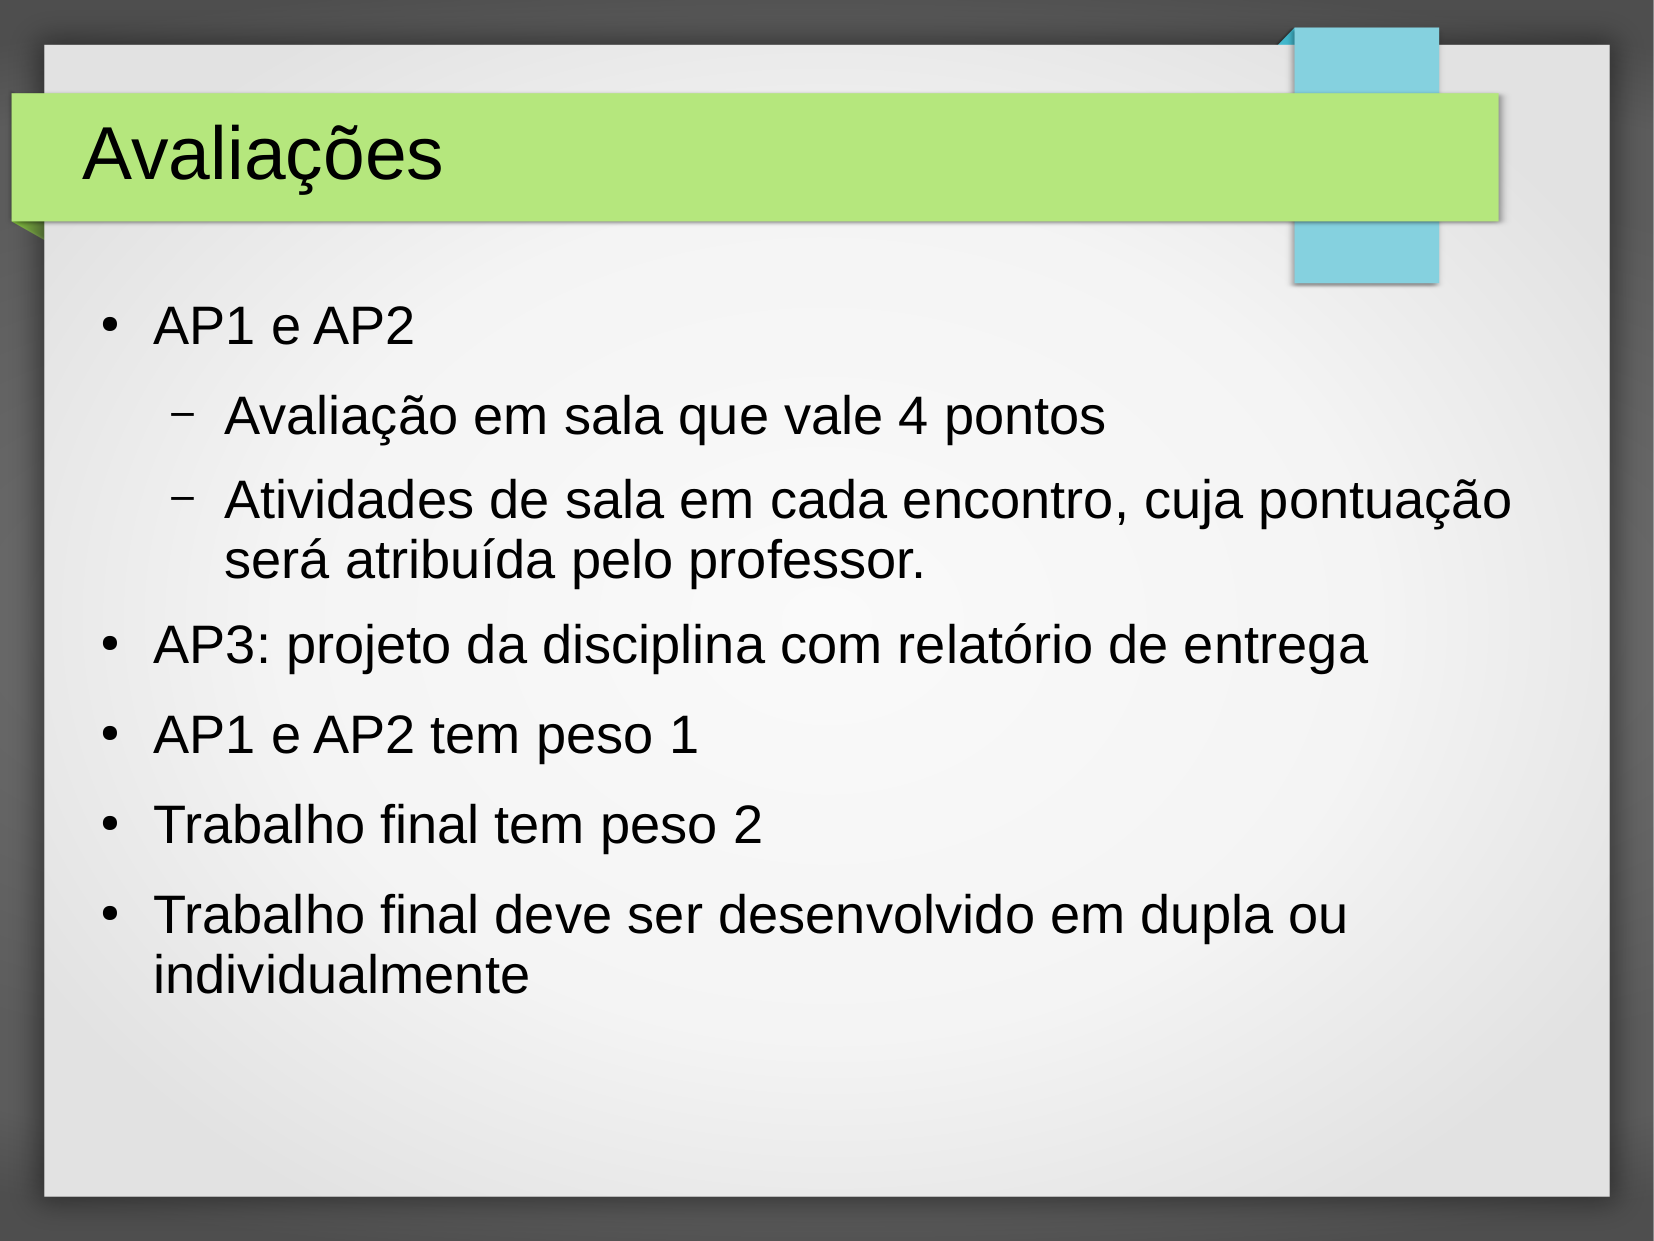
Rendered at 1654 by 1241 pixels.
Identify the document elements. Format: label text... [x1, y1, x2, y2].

list AP1 e AP2 Avaliação em sala que vale 4 pontos Atividades de sala em cada encontro, cuja pontuação será atribuída pelo professor. AP3: projeto da disciplina com relatório de entrega AP1 e AP2 tem peso 1 Trabalho final tem peso 2 Trabalho final deve ser desenvolvido em dupla ou individualmente [82, 295, 1571, 1015]
picture [0, 0, 1654, 1241]
title Avaliações [82, 94, 1264, 213]
